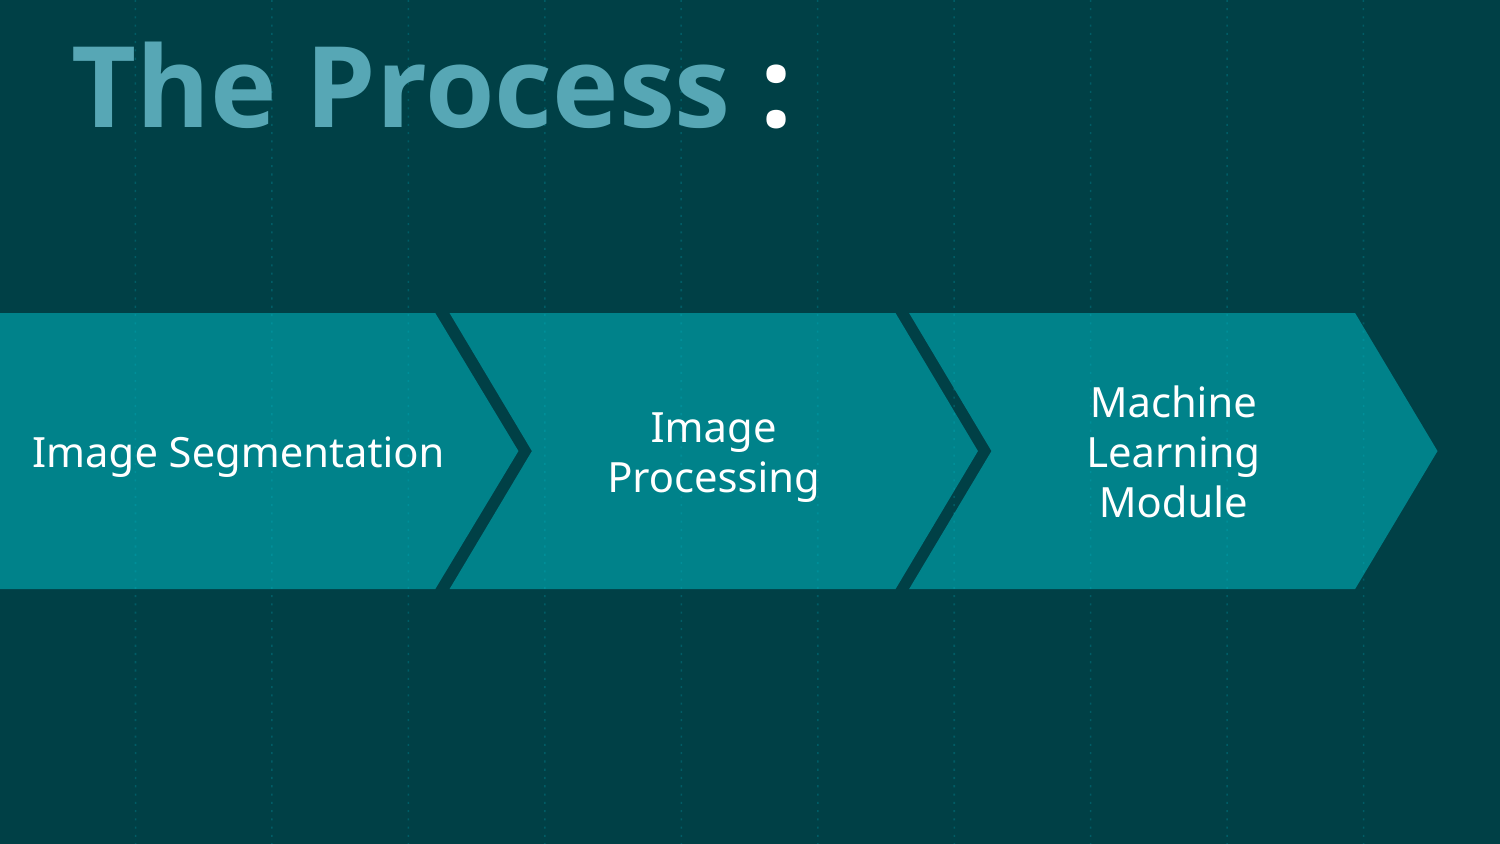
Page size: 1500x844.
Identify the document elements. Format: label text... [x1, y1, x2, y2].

text_box Machine Learning Module [909, 313, 1438, 590]
text_box Image Segmentation [0, 313, 519, 590]
text_box Image Processing [449, 313, 978, 590]
title The Process : [56, 51, 1027, 166]
